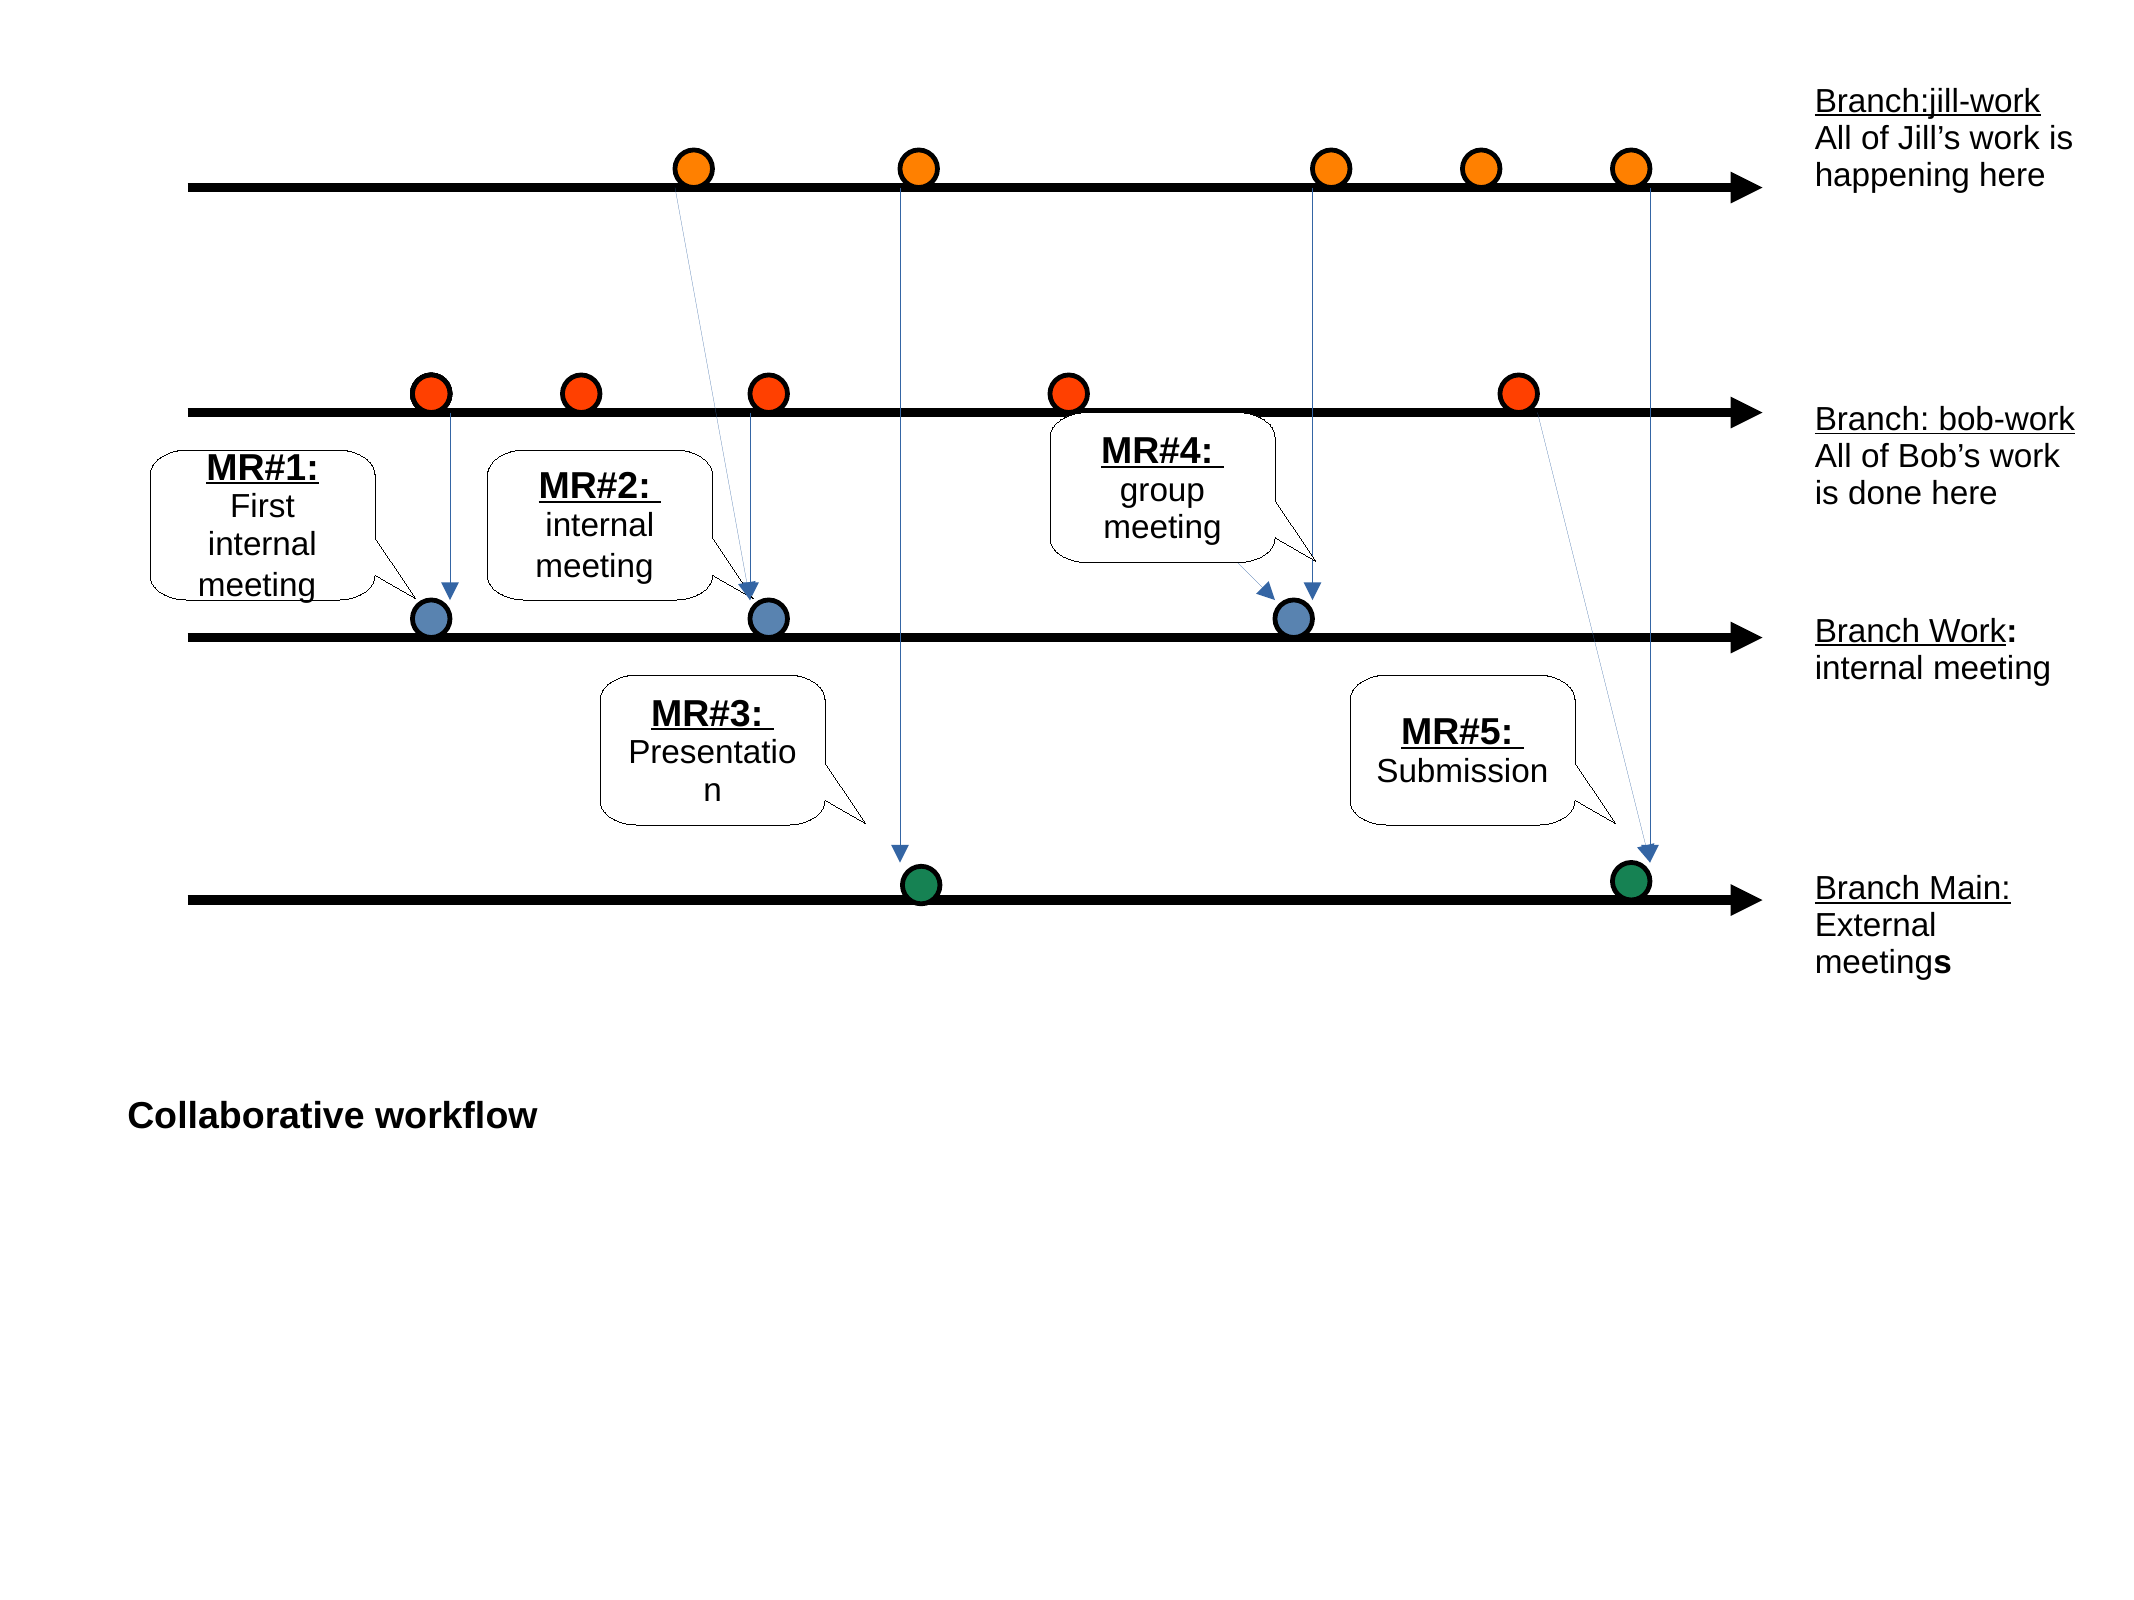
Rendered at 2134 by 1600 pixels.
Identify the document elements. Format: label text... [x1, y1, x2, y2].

text_box Branch Work: internal meeting [1800, 604, 2101, 788]
text_box [674, 149, 713, 188]
text_box [899, 149, 938, 188]
text_box Branch:jill-work All of Jill’s work is happening here [1800, 75, 2101, 226]
text_box [412, 374, 451, 413]
text_box [1499, 374, 1538, 413]
text_box MR#3: Presentation [600, 675, 866, 826]
text_box [1612, 862, 1651, 901]
text_box Branch Main: External meetings [1800, 862, 2063, 989]
text_box Branch: bob-work All of Bob’s work is done here [1800, 393, 2101, 526]
text_box [562, 374, 601, 413]
text_box MR#2: internal meeting [487, 450, 744, 601]
text_box [412, 599, 451, 638]
text_box [1462, 149, 1501, 188]
text_box [1049, 374, 1088, 413]
text_box MR#4: group meeting [1050, 412, 1316, 563]
text_box [749, 374, 788, 413]
text_box [1274, 599, 1313, 638]
text_box [1312, 149, 1351, 188]
text_box [902, 866, 940, 904]
text_box [749, 599, 788, 638]
text_box MR#5: Submission [1350, 675, 1616, 826]
text_box MR#1: First internal meeting [150, 450, 416, 601]
text_box Collaborative workflow [112, 1087, 2026, 1145]
text_box [1612, 149, 1651, 188]
